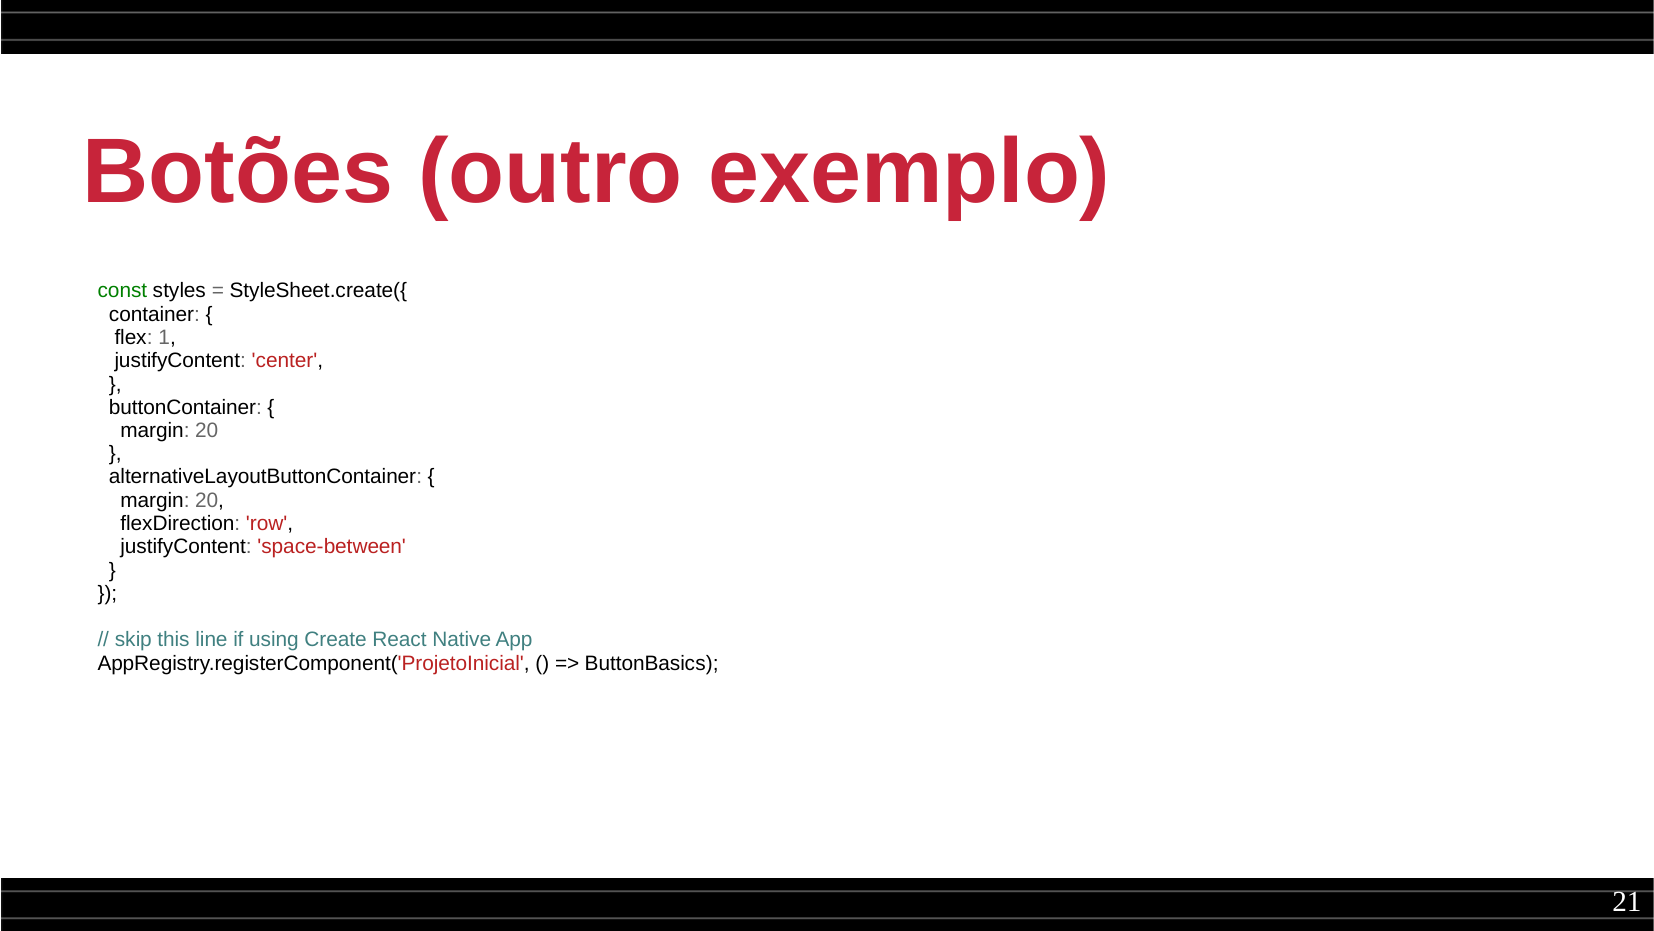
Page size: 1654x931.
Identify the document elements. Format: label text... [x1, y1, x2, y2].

picture [1, 0, 1654, 54]
text_box const styles = StyleSheet.create({ container: { flex: 1, justifyContent: 'center', }, buttonContainer: { margin: 20 }, alternativeLayoutButtonContainer: { margin: 20, flexDirection: 'row', justifyContent: 'space-between' } }); // skip this line if using Create React Native App AppRegistry.registerComponent('ProjetoInicial', () => ButtonBasics); [82, 271, 1252, 706]
title Botões (outro exemplo) [82, 92, 1571, 249]
picture [1, 878, 1654, 931]
